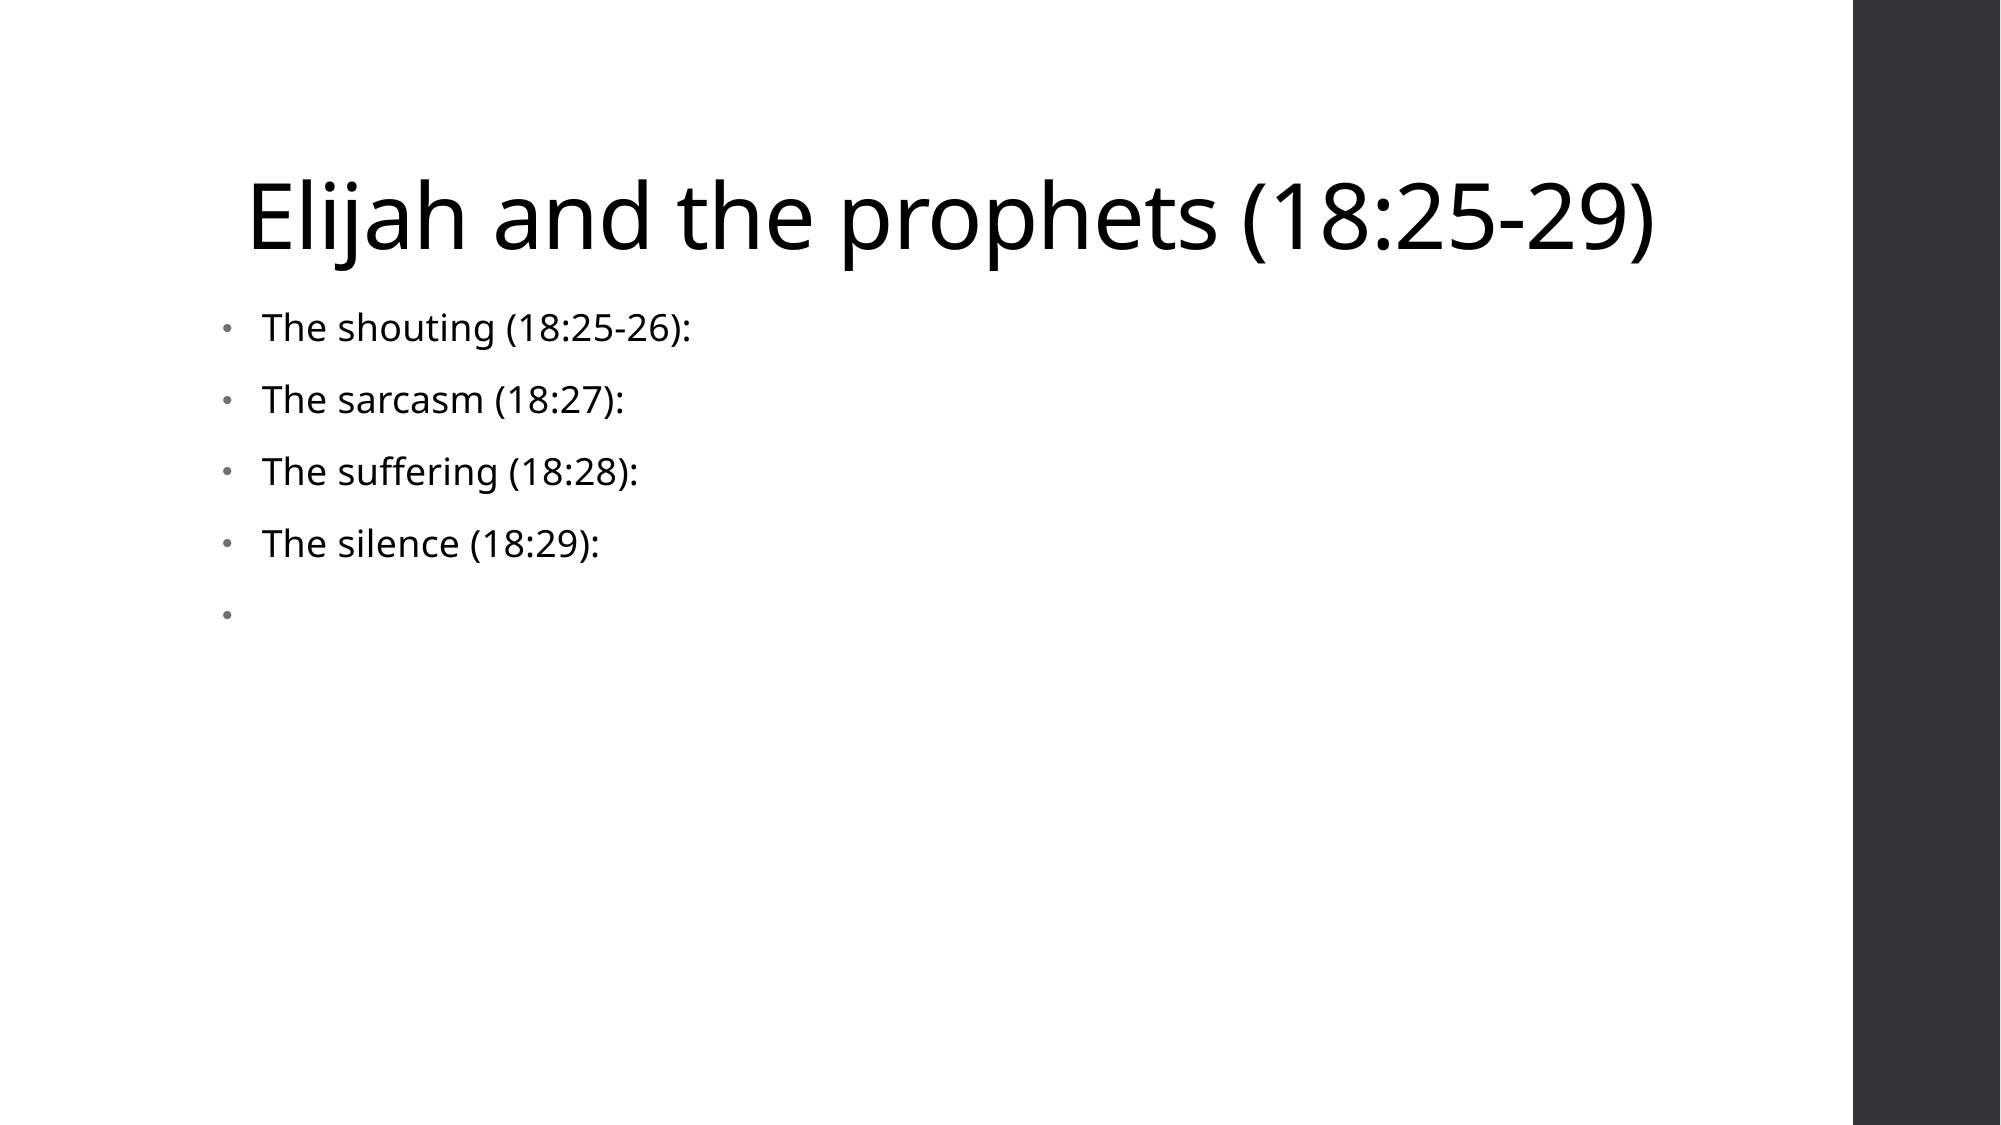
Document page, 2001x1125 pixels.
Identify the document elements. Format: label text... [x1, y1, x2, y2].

list The shouting (18:25-26): The sarcasm (18:27): The suffering (18:28): The silence (18:29): [206, 299, 1617, 1014]
title Elijah and the prophets (18:25-29) [206, 60, 1797, 278]
